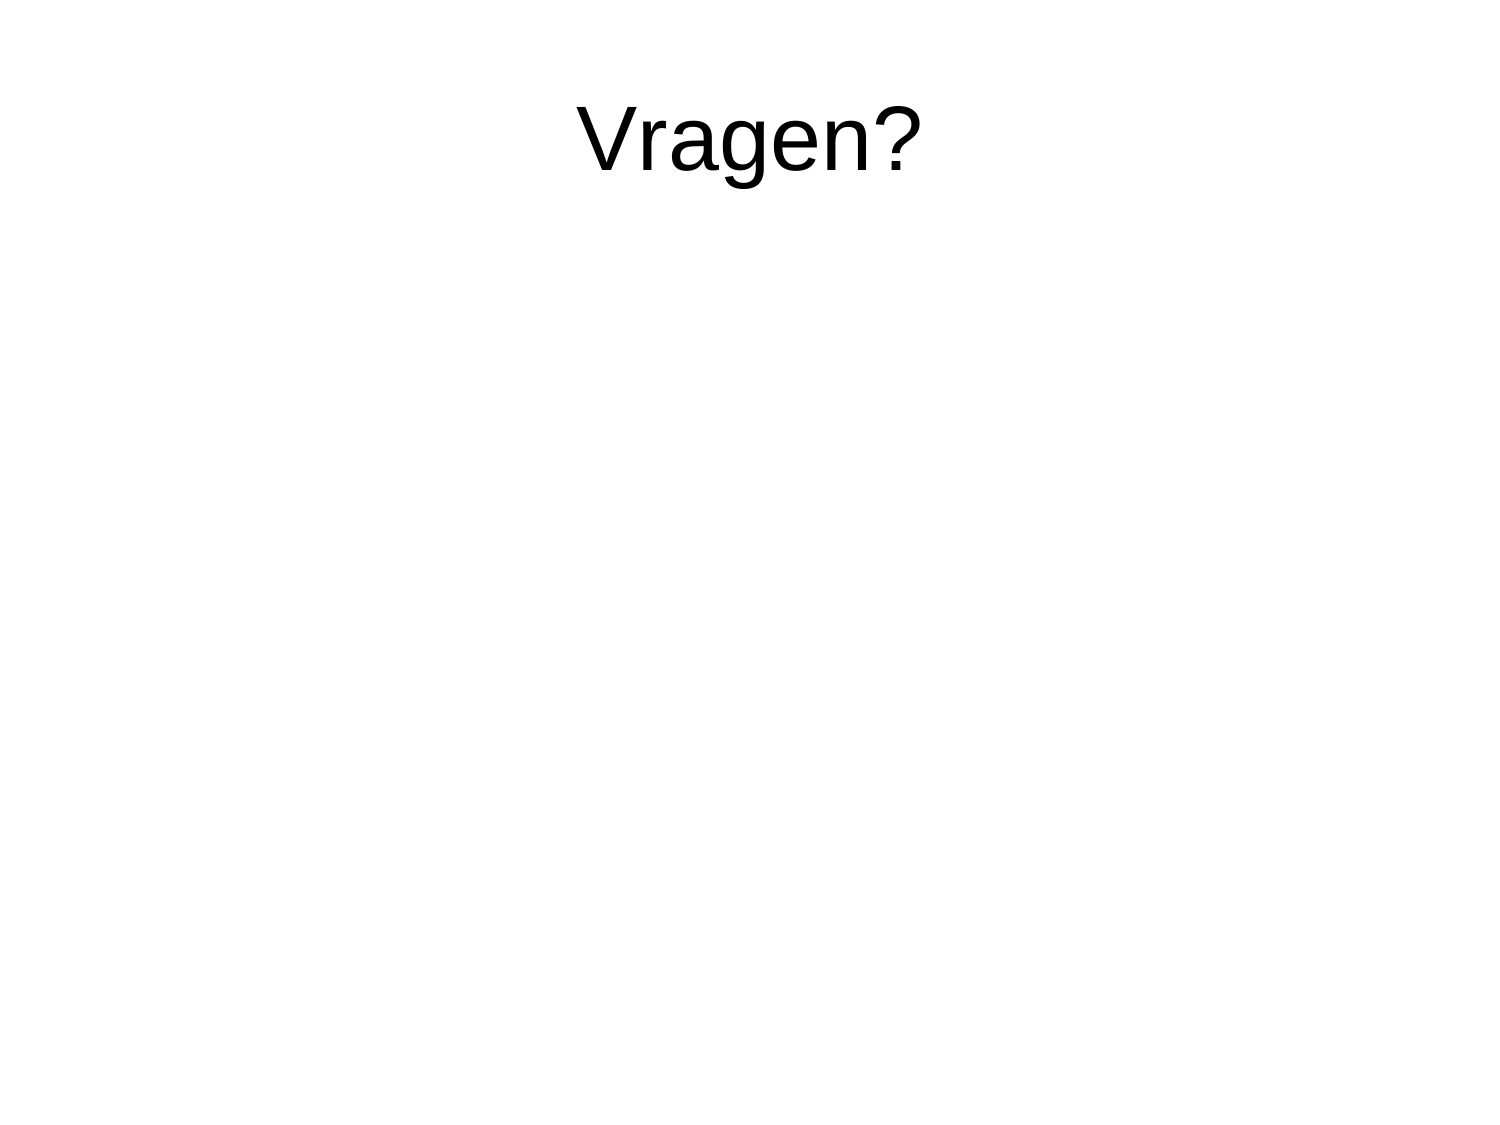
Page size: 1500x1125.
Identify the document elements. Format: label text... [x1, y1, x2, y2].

title Vragen? [75, 45, 1426, 233]
